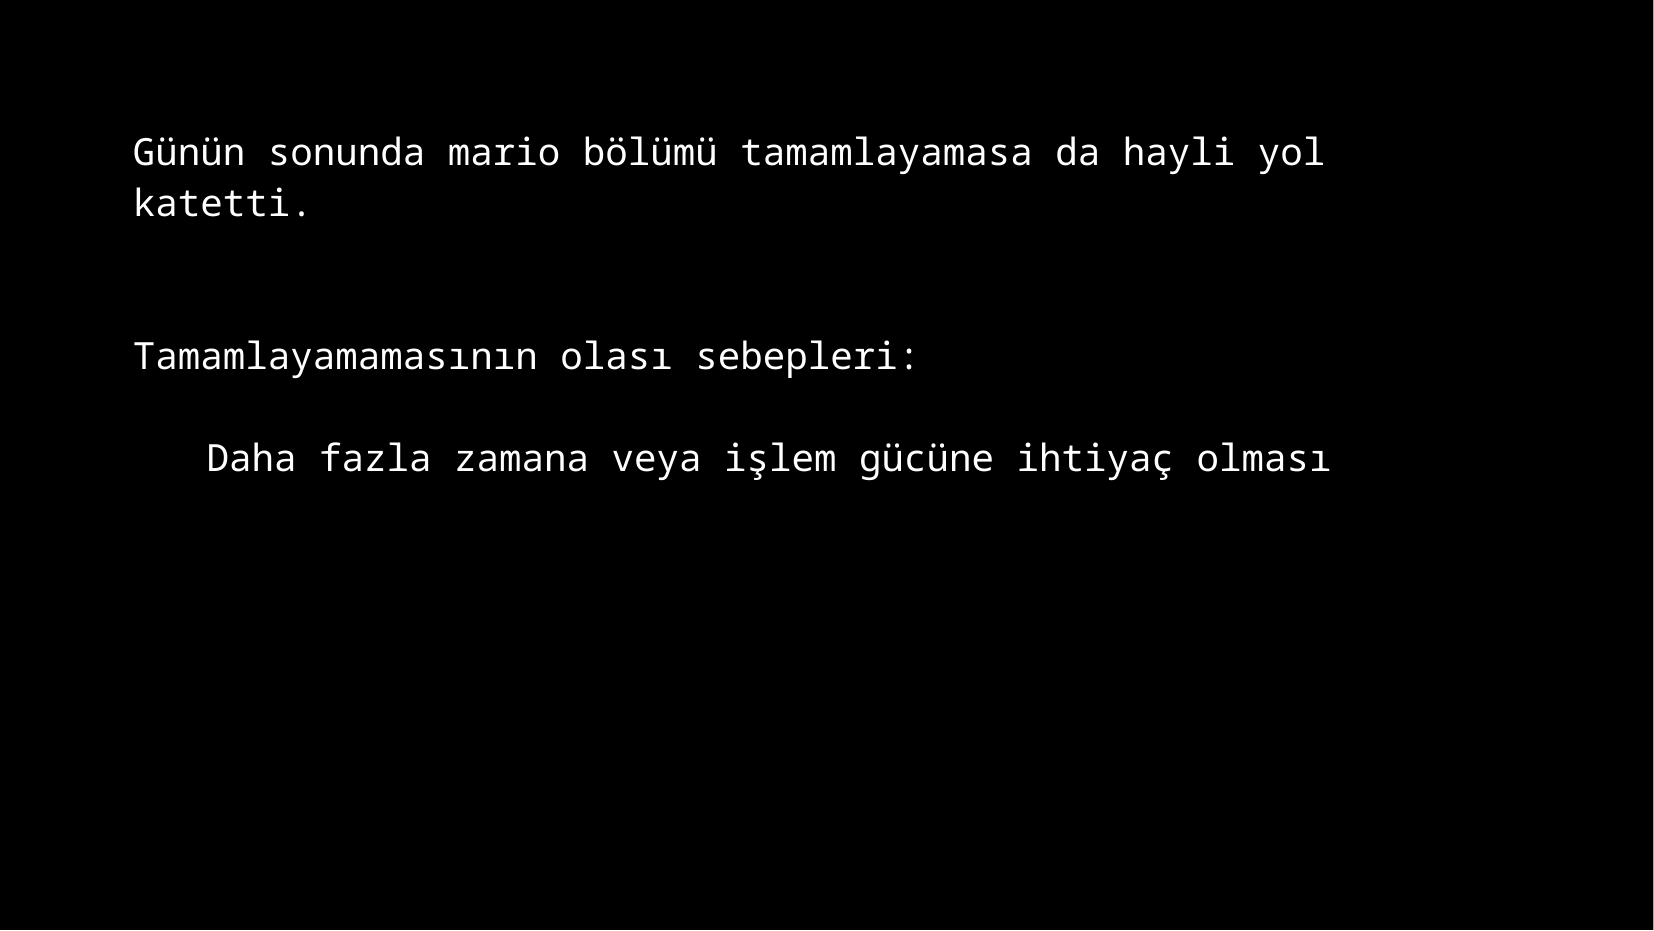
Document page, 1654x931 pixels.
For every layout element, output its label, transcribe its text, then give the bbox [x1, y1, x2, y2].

text_box Günün sonunda mario bölümü tamamlayamasa da hayli yol katetti. Tamamlayamamasının olası sebepleri: Daha fazla zamana veya işlem gücüne ihtiyaç olması [118, 118, 1536, 827]
